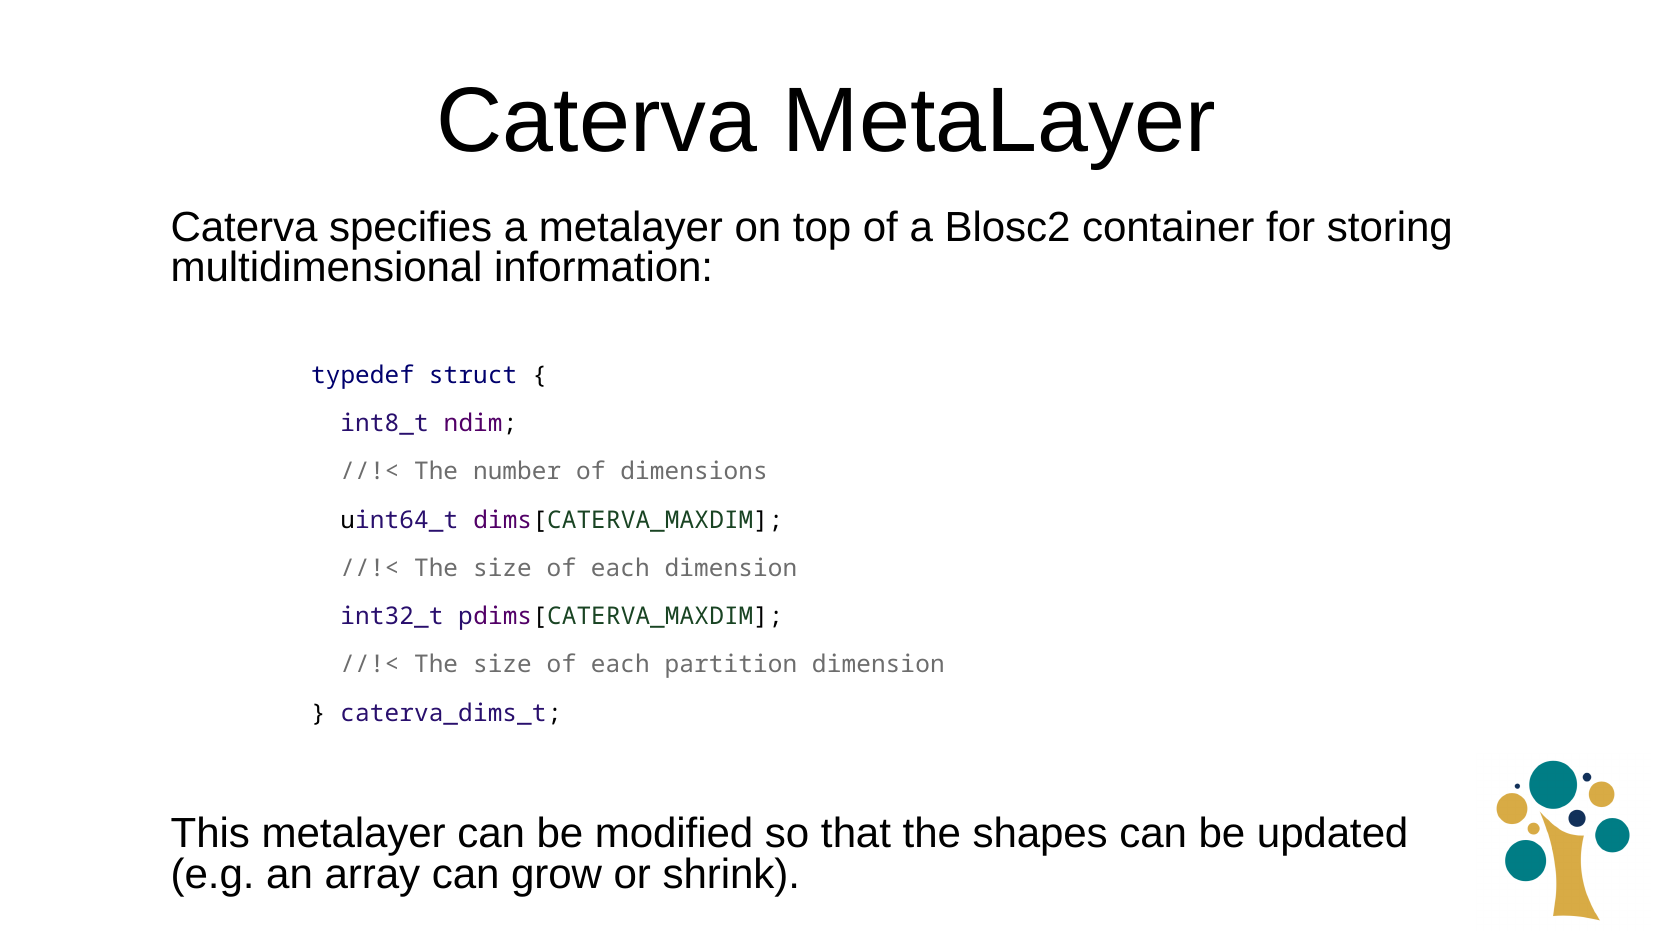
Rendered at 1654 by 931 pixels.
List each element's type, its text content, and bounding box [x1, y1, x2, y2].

picture [1476, 753, 1651, 931]
title Caterva MetaLayer [82, 37, 1571, 193]
subtitle Caterva specifies a metalayer on top of a Blosc2 container for storing multidimensional information: typedef struct { int8_t ndim; //!< The number of dimensions uint64_t dims[CATERVA_MAXDIM]; //!< The size of each dimension int32_t pdims[CATERVA_MAXDIM]; //!< The size of each partition dimension } caterva_dims_t; This metalayer can be modified so that the shapes can be updated (e.g. an array can grow or shrink). [141, 207, 1477, 898]
